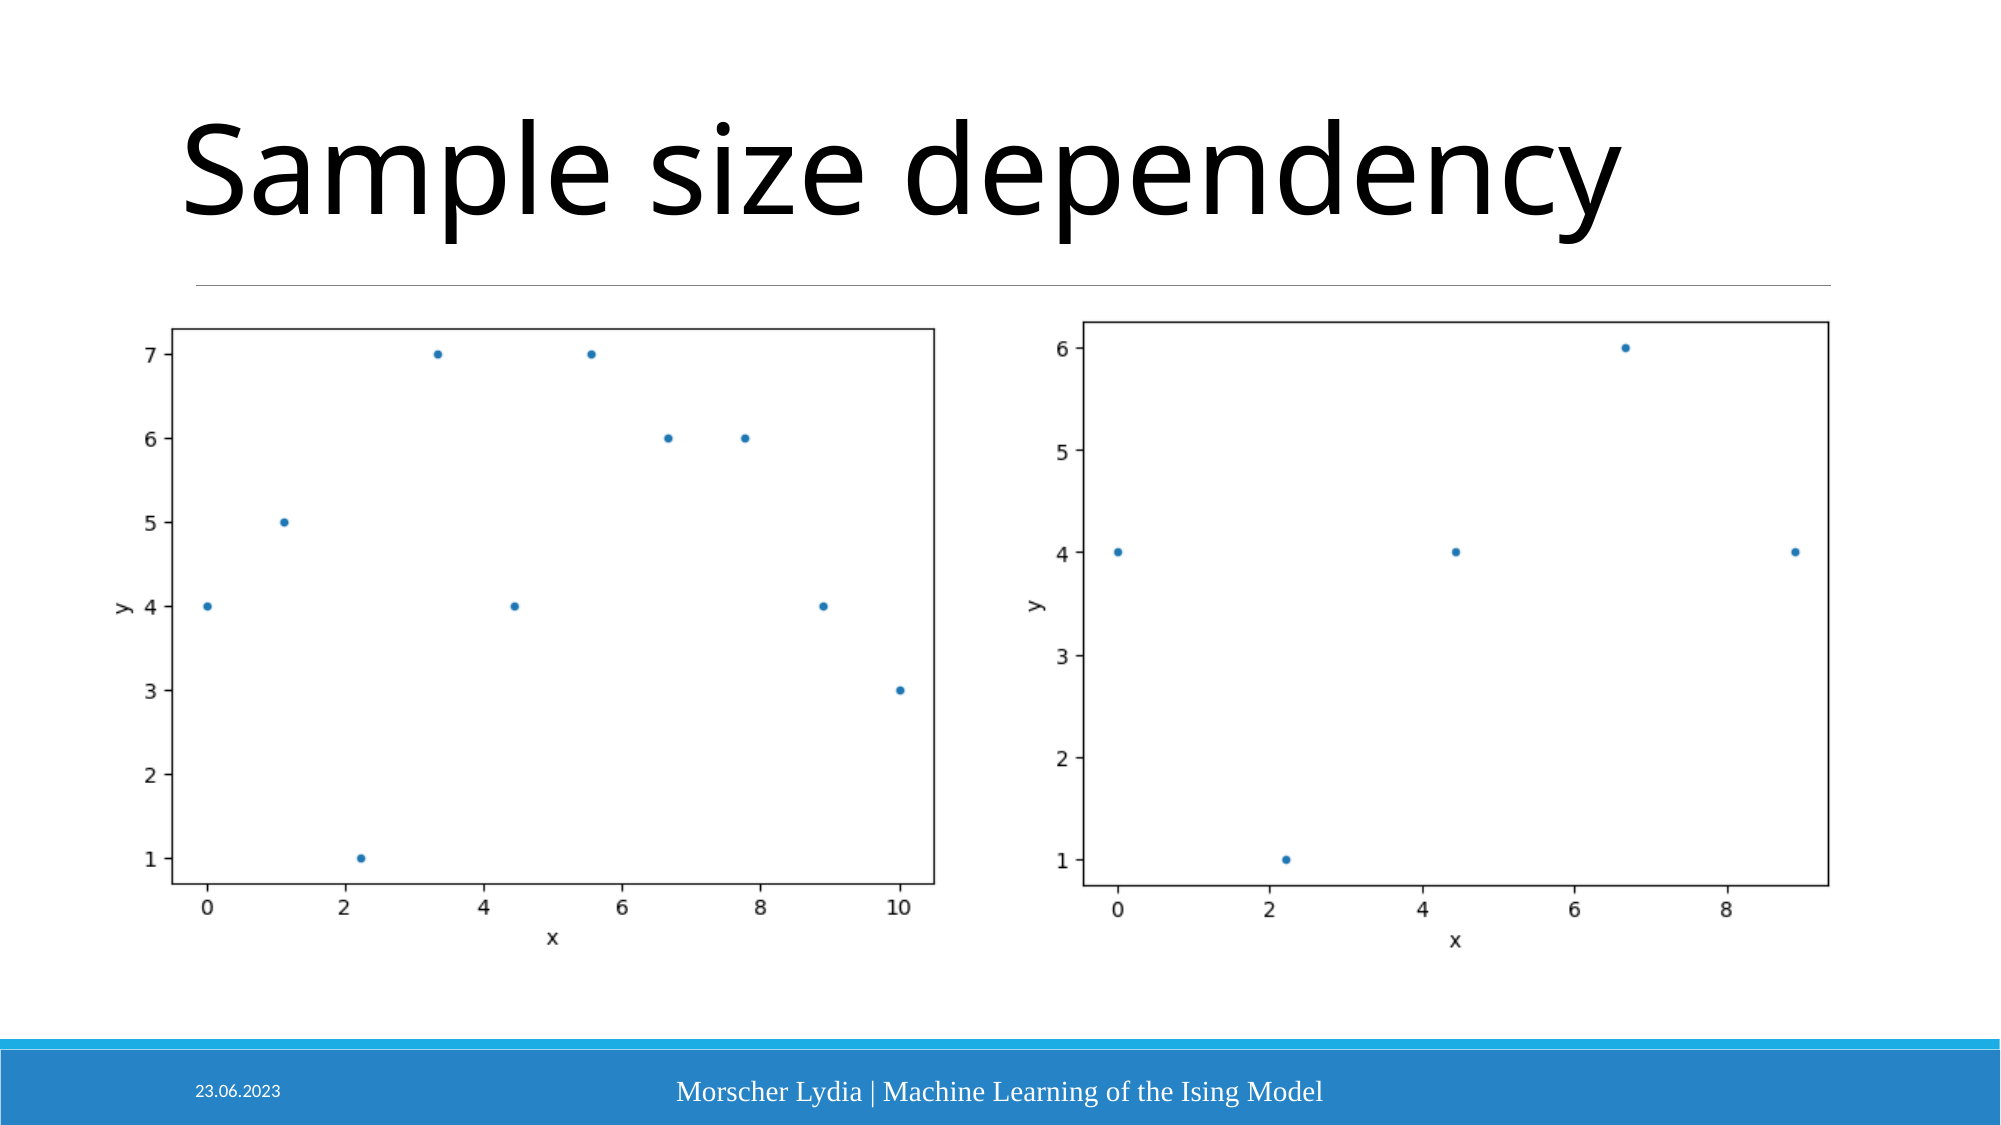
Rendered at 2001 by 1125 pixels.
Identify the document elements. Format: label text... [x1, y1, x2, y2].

title Sample size dependency [180, 47, 1831, 285]
picture [98, 315, 949, 964]
picture [1011, 308, 1843, 966]
